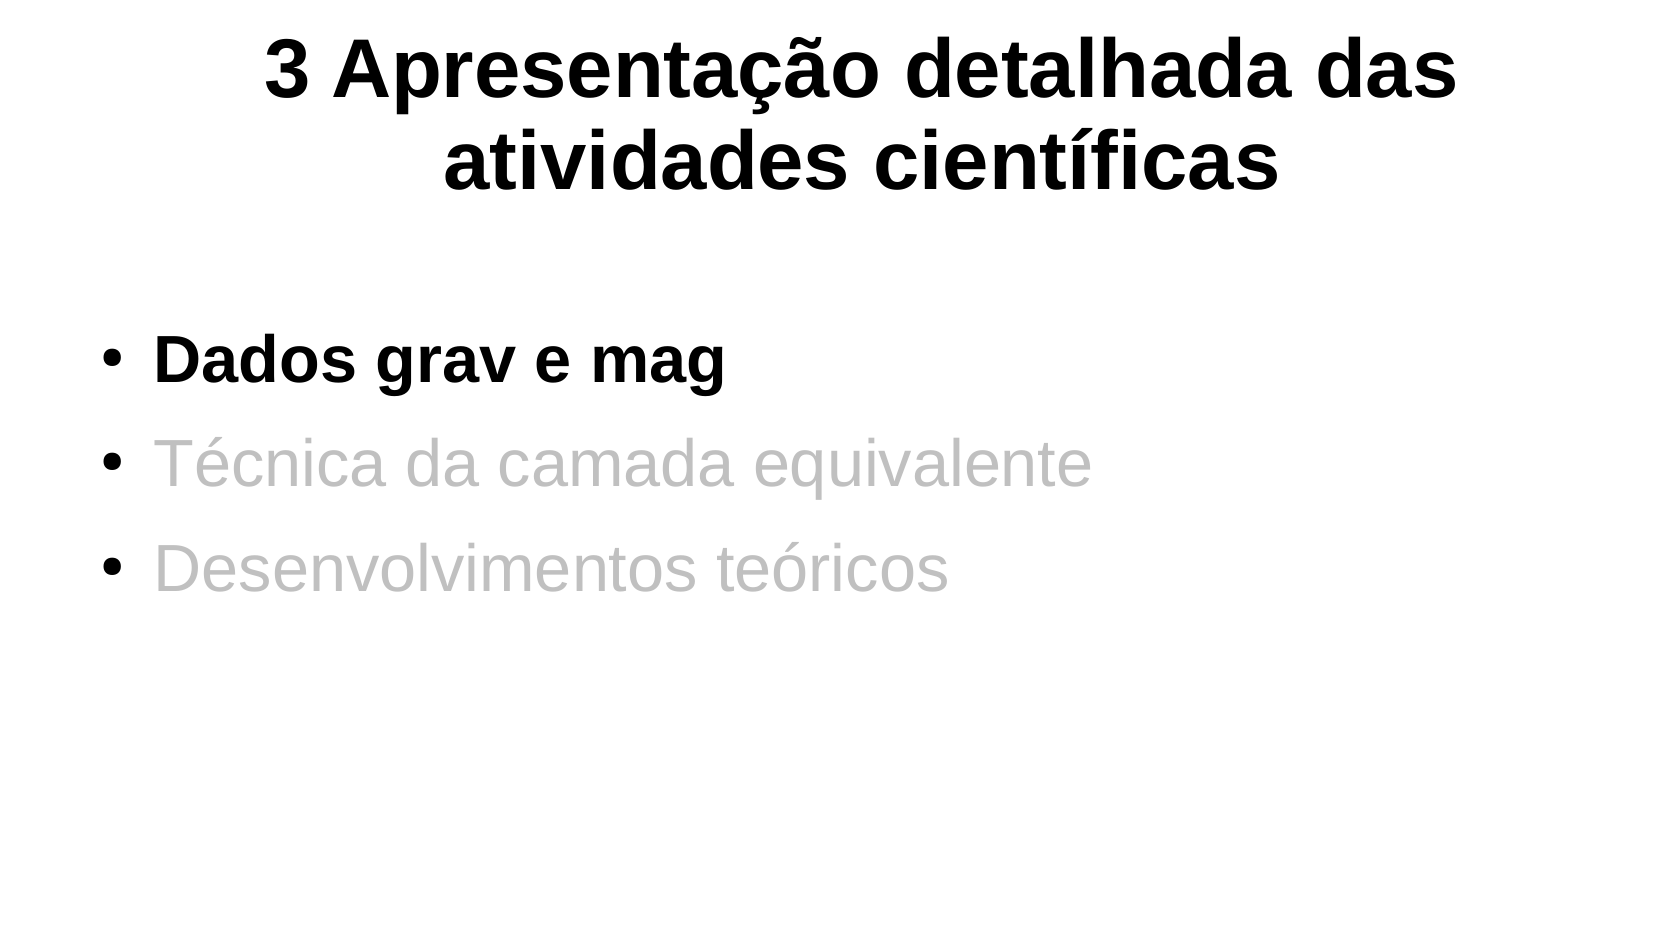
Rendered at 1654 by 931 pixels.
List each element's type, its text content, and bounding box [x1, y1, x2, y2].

list Dados grav e mag Técnica da camada equivalente Desenvolvimentos teóricos [82, 217, 1571, 758]
title 3 Apresentação detalhada das atividades científicas [82, 21, 1571, 208]
